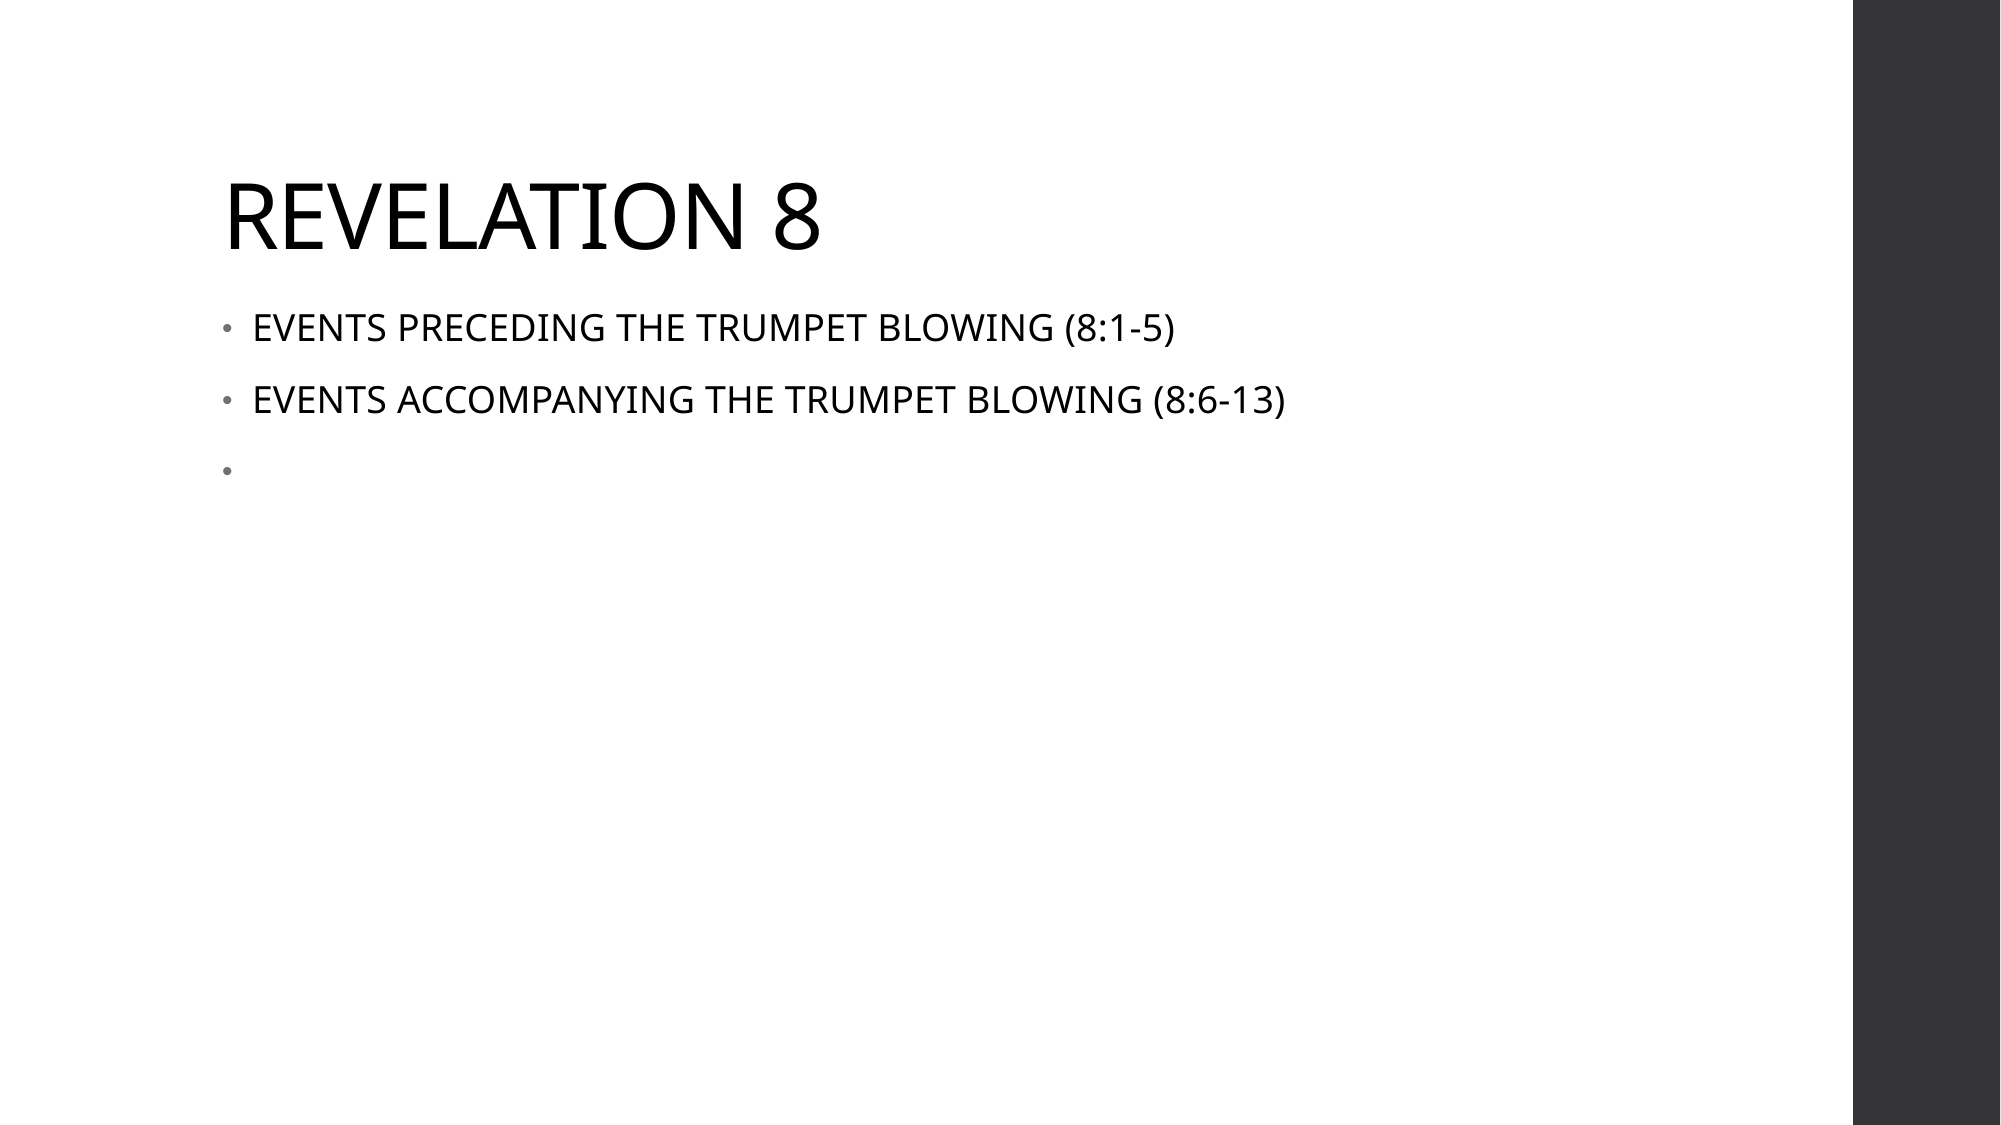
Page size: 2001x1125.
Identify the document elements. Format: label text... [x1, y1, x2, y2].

list EVENTS PRECEDING THE TRUMPET BLOWING (8:1-5) EVENTS ACCOMPANYING THE TRUMPET BLOWING (8:6-13) [206, 299, 1617, 1014]
title REVELATION 8 [206, 60, 1797, 278]
